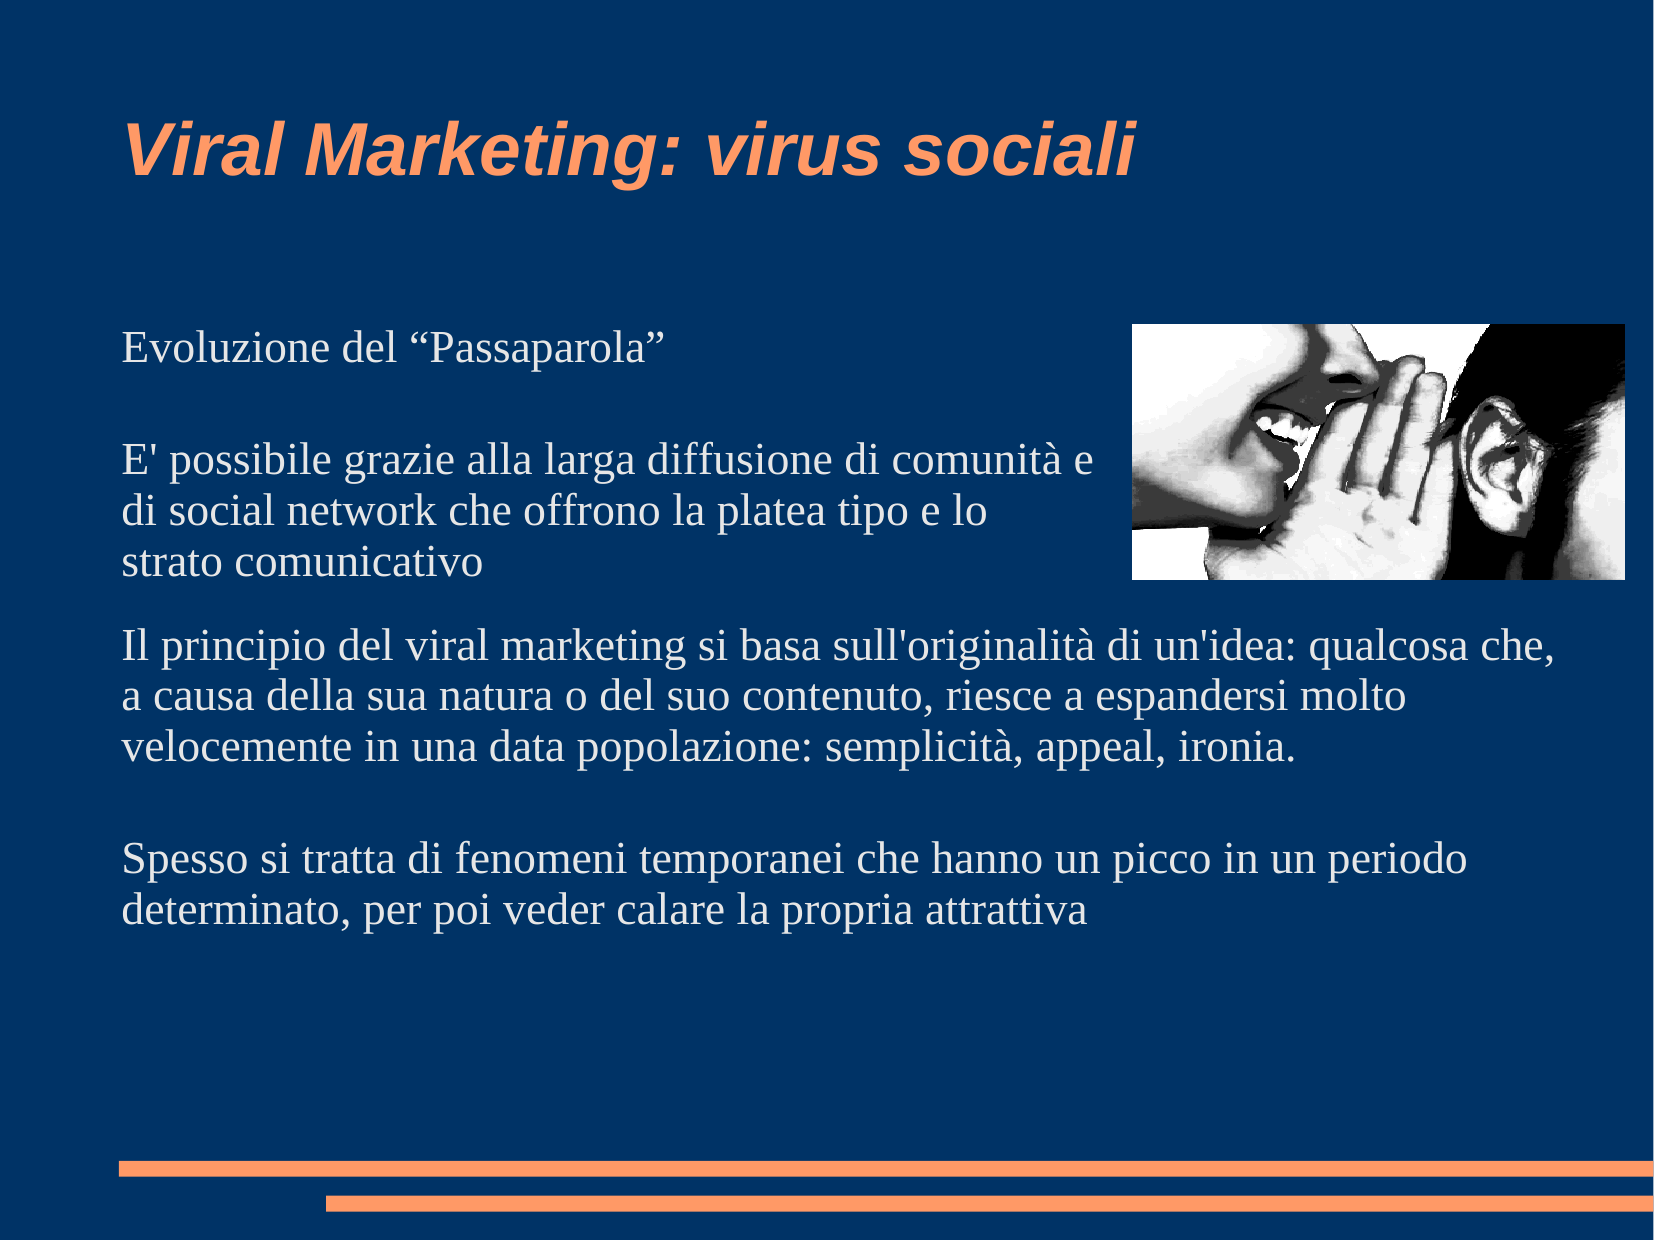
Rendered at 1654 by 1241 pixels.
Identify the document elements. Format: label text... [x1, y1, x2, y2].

list Evoluzione del “Passaparola” E' possibile grazie alla larga diffusione di comunità e di social network che offrono la platea tipo e lo strato comunicativo Il principio del viral marketing si basa sull'originalità di un'idea: qualcosa che, a causa della sua natura o del suo contenuto, riesce a espandersi molto velocemente in una data popolazione: semplicità, appeal, ironia. Spesso si tratta di fenomeni temporanei che hanno un picco in un periodo determinato, per poi veder calare la propria attrattiva [121, 322, 1561, 1132]
title Viral Marketing: virus sociali [121, 46, 1534, 254]
picture [1132, 324, 1625, 580]
